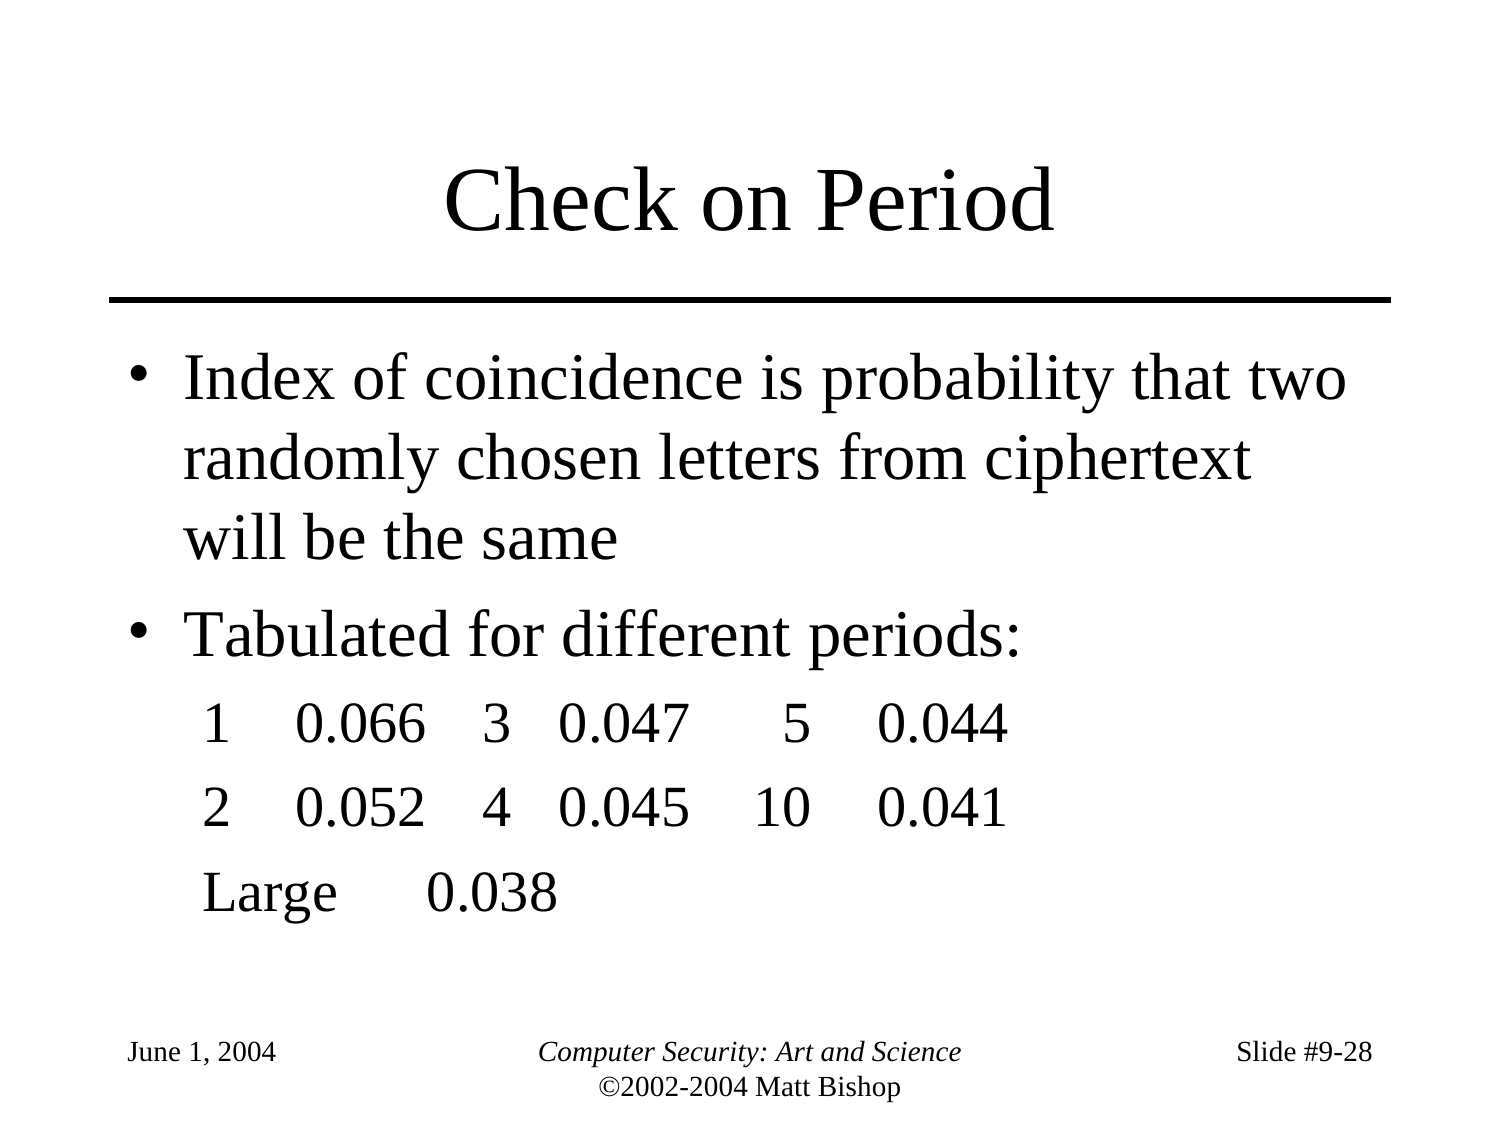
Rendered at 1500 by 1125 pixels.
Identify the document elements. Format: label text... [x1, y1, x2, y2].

title Check on Period [112, 99, 1388, 288]
list Index of coincidence is probability that two randomly chosen letters from ciphertext will be the same Tabulated for different periods: 1 0.066 3 0.047 5 0.044 2 0.052 4 0.045 10 0.041 Large 0.038 [112, 324, 1388, 1000]
